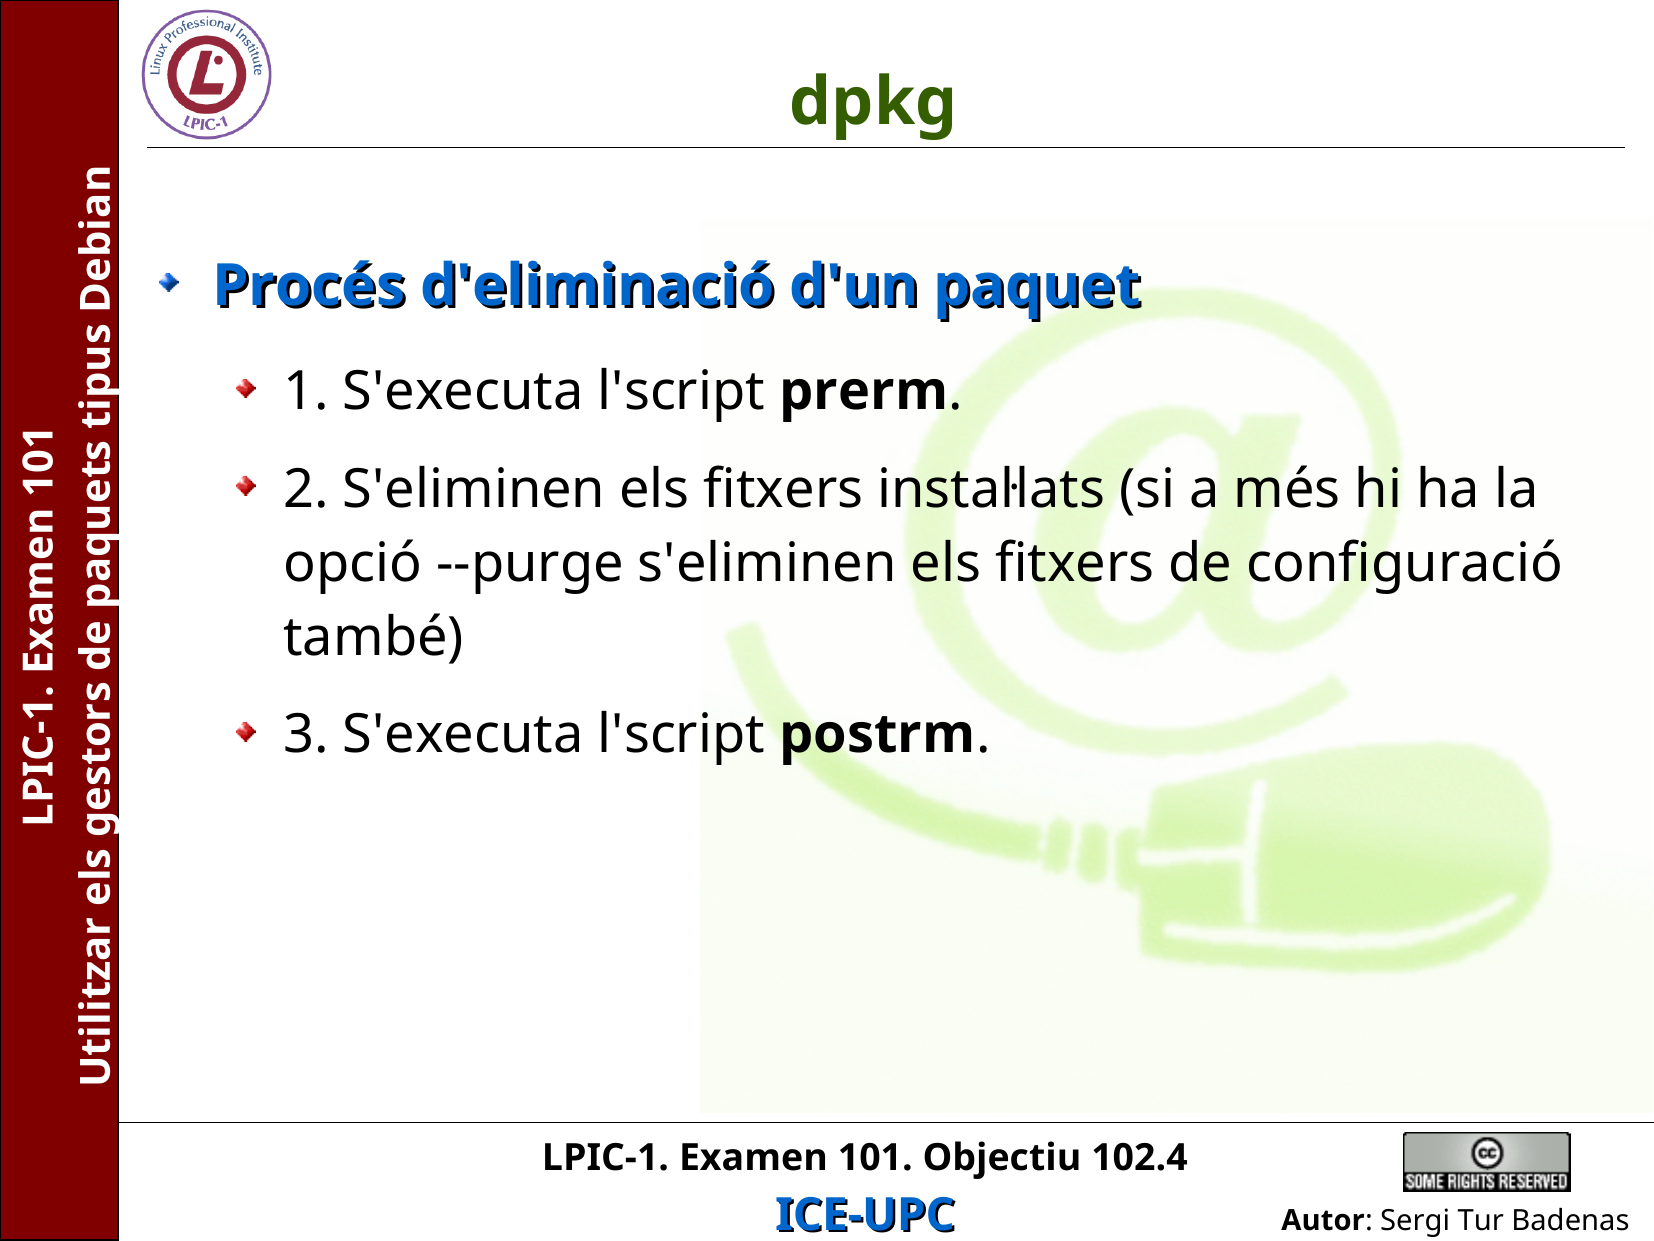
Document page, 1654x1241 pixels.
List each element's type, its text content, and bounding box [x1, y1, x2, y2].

picture [135, 5, 277, 55]
picture [1403, 1132, 1571, 1192]
list Procés d'eliminació d'un paquet 1. S'executa l'script prerm. 2. S'eliminen els fitxers instal·lats (si a més hi ha la opció --purge s'eliminen els fitxers de configuració també) 3. S'executa l'script postrm. [141, 242, 1630, 1078]
title dpkg [129, 55, 1619, 142]
picture [700, 217, 1654, 1113]
